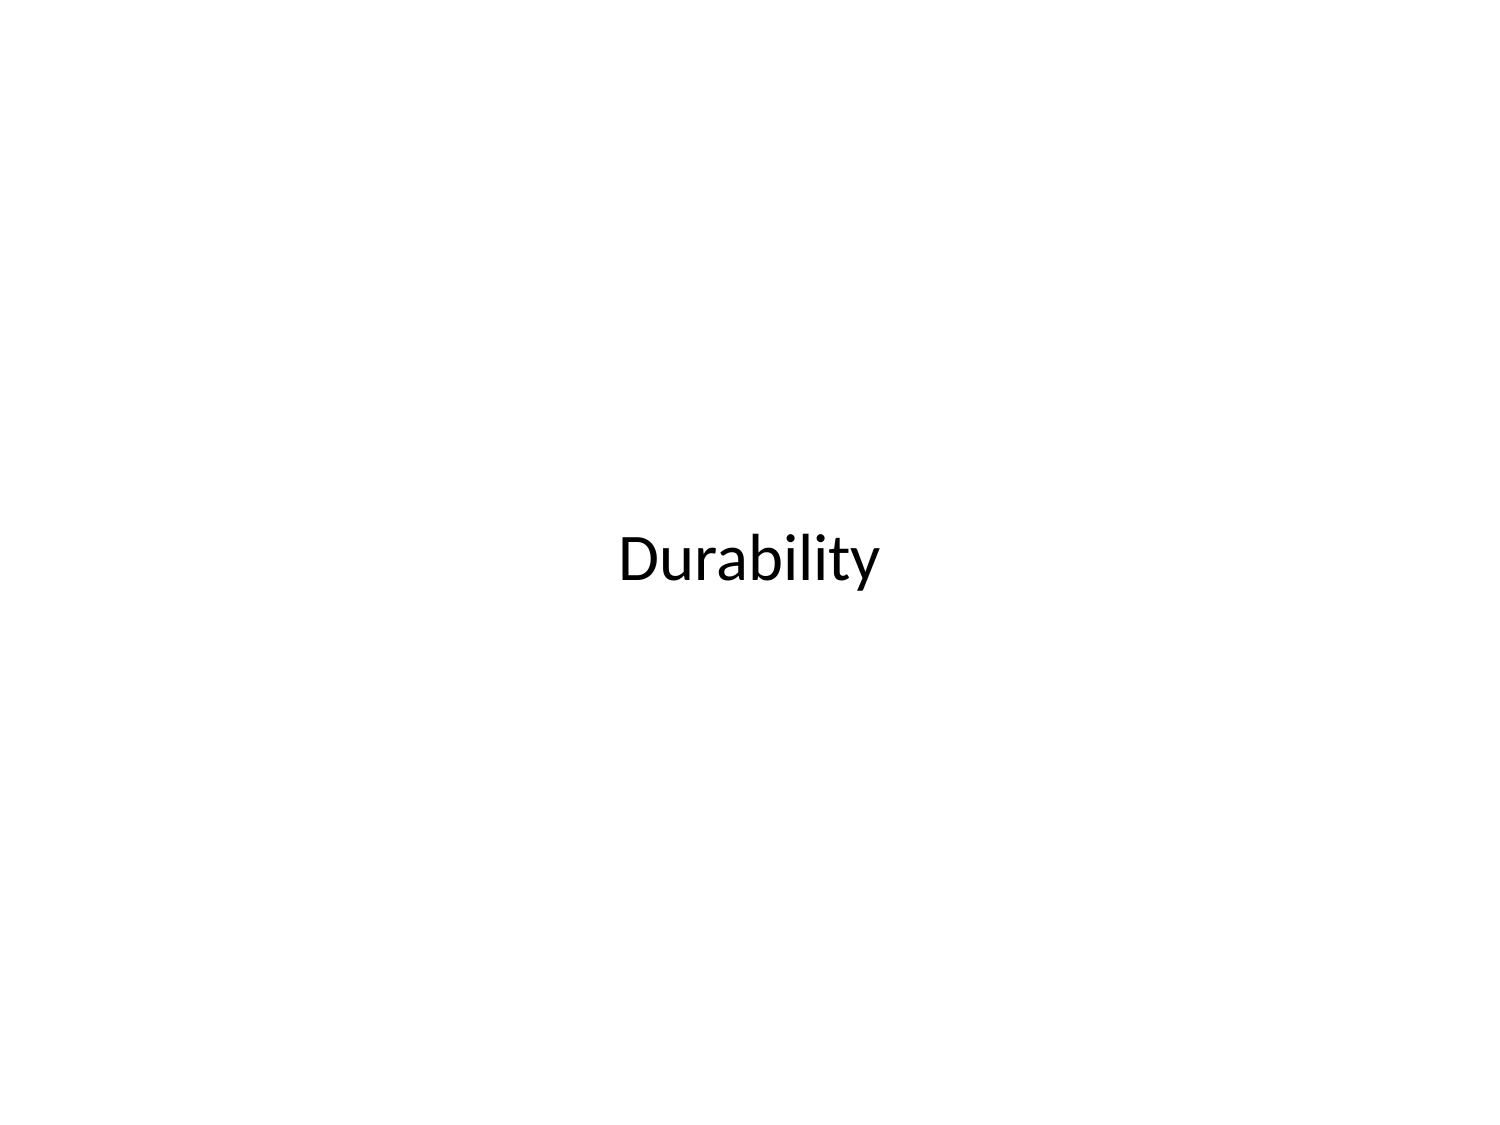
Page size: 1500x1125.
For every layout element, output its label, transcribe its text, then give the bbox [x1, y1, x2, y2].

title Durability [75, 470, 1425, 658]
